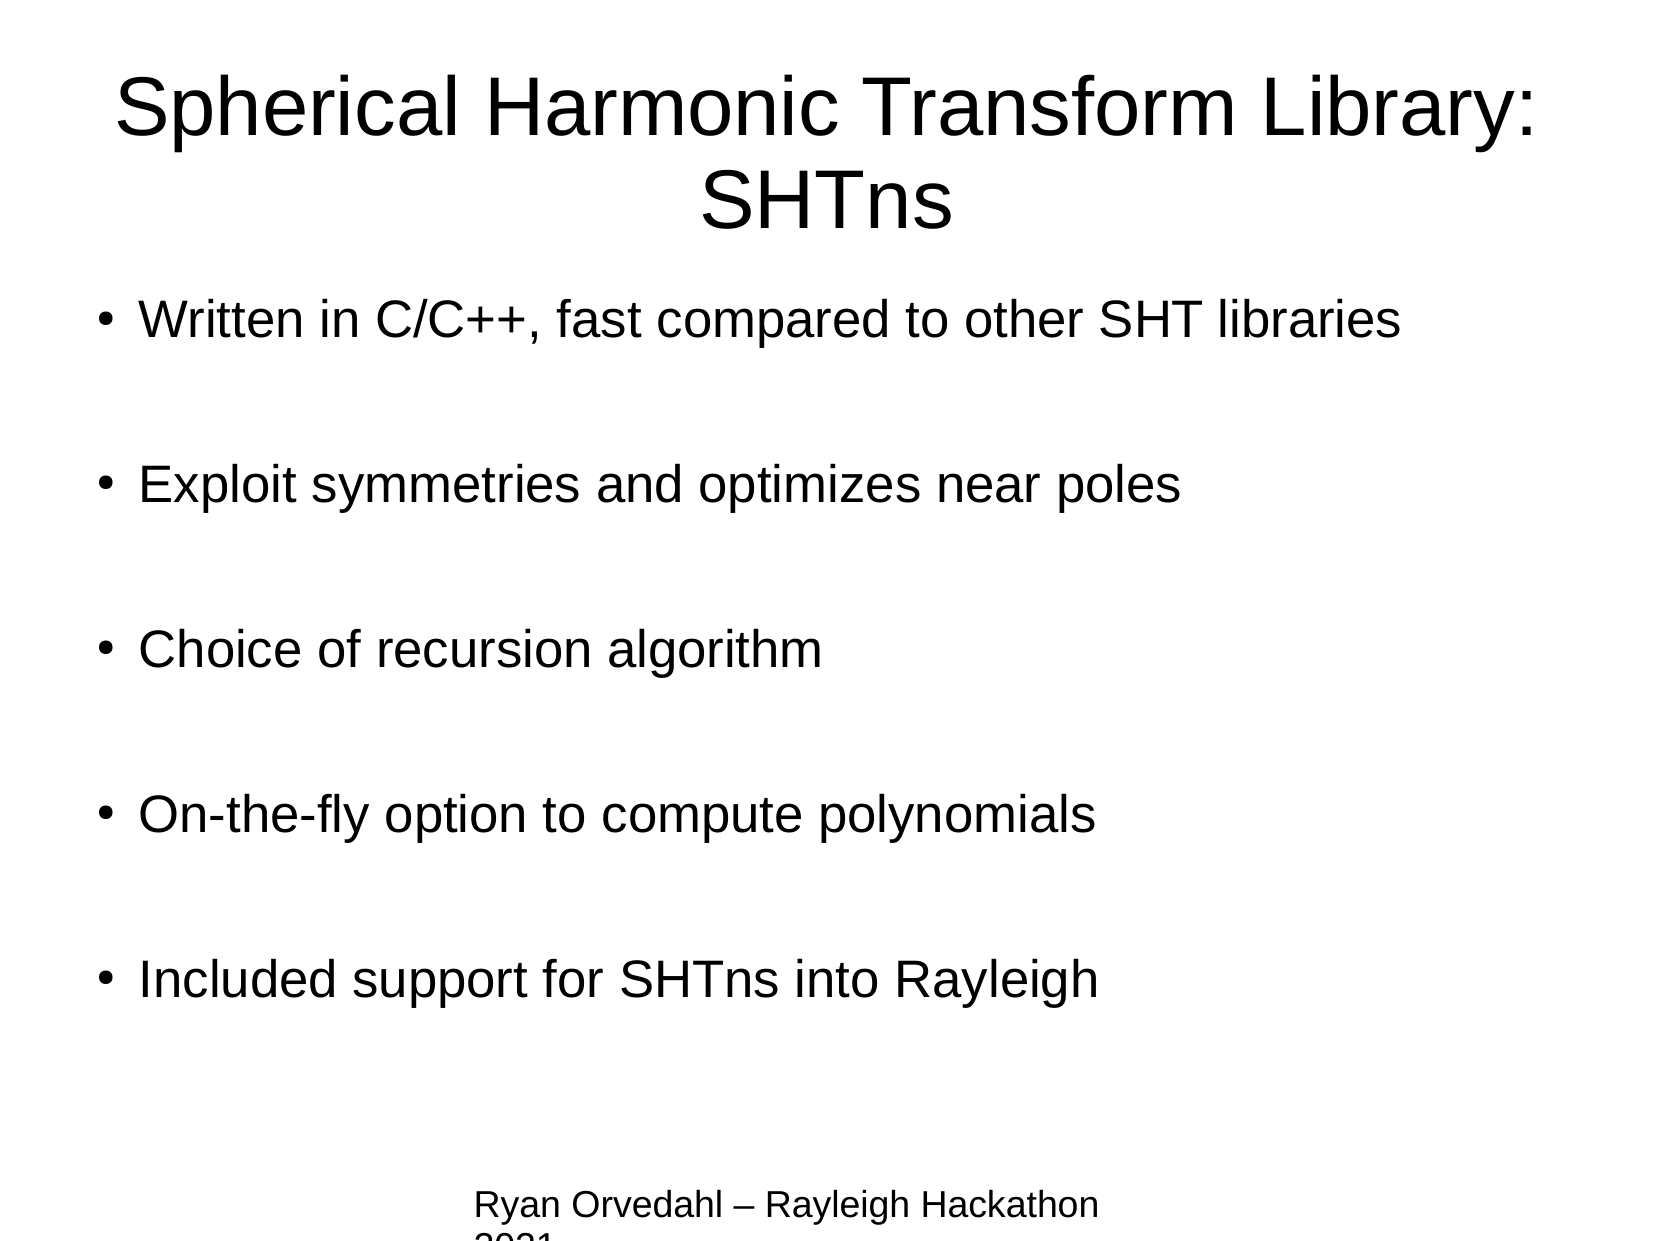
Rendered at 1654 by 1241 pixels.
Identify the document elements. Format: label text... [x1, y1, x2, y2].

text_box Ryan Orvedahl – Rayleigh Hackathon 2021 [458, 1176, 1195, 1241]
title Spherical Harmonic Transform Library: SHTns [82, 49, 1571, 257]
list Written in C/C++, fast compared to other SHT libraries Exploit symmetries and optimizes near poles Choice of recursion algorithm On-the-fly option to compute polynomials Included support for SHTns into Rayleigh [82, 290, 1571, 1010]
